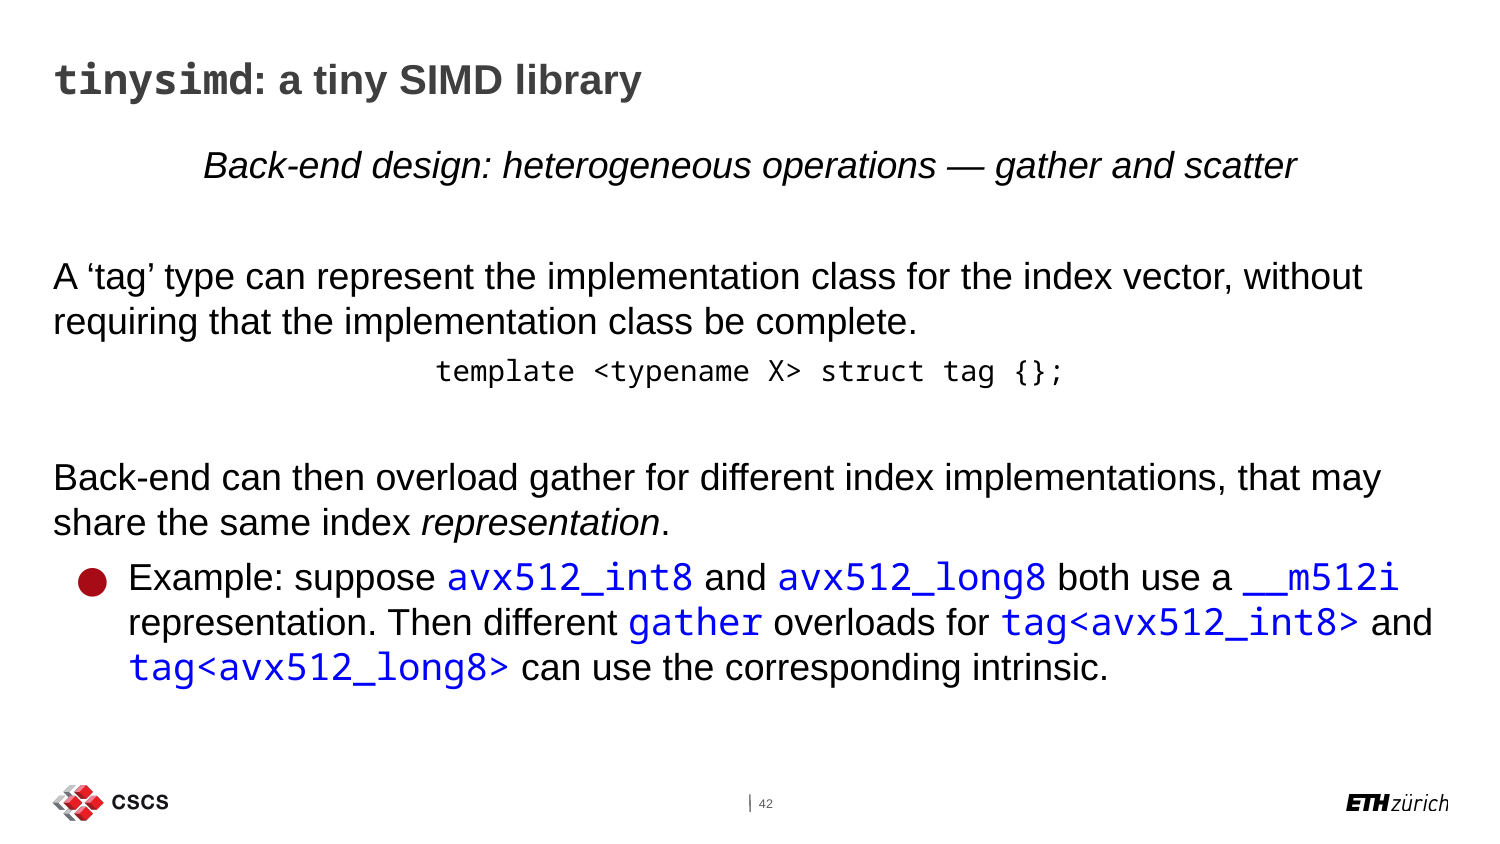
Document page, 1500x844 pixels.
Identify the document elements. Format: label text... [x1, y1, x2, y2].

slide_number <number> [750, 794, 798, 813]
list Back-end design: heterogeneous operations — gather and scatter A ‘tag’ type can represent the implementation class for the index vector, without requiring that the implementation class be complete. template <typename X> struct tag {}; Back-end can then overload gather for different index implementations, that may share the same index representation. Example: suppose avx512_int8 and avx512_long8 both use a __m512i representation. Then different gather overloads for tag<avx512_int8> and tag<avx512_long8> can use the corresponding intrinsic. [53, 133, 1447, 767]
picture [1346, 794, 1448, 811]
picture [43, 775, 177, 830]
title tinysimd: a tiny SIMD library [53, 5, 1447, 112]
